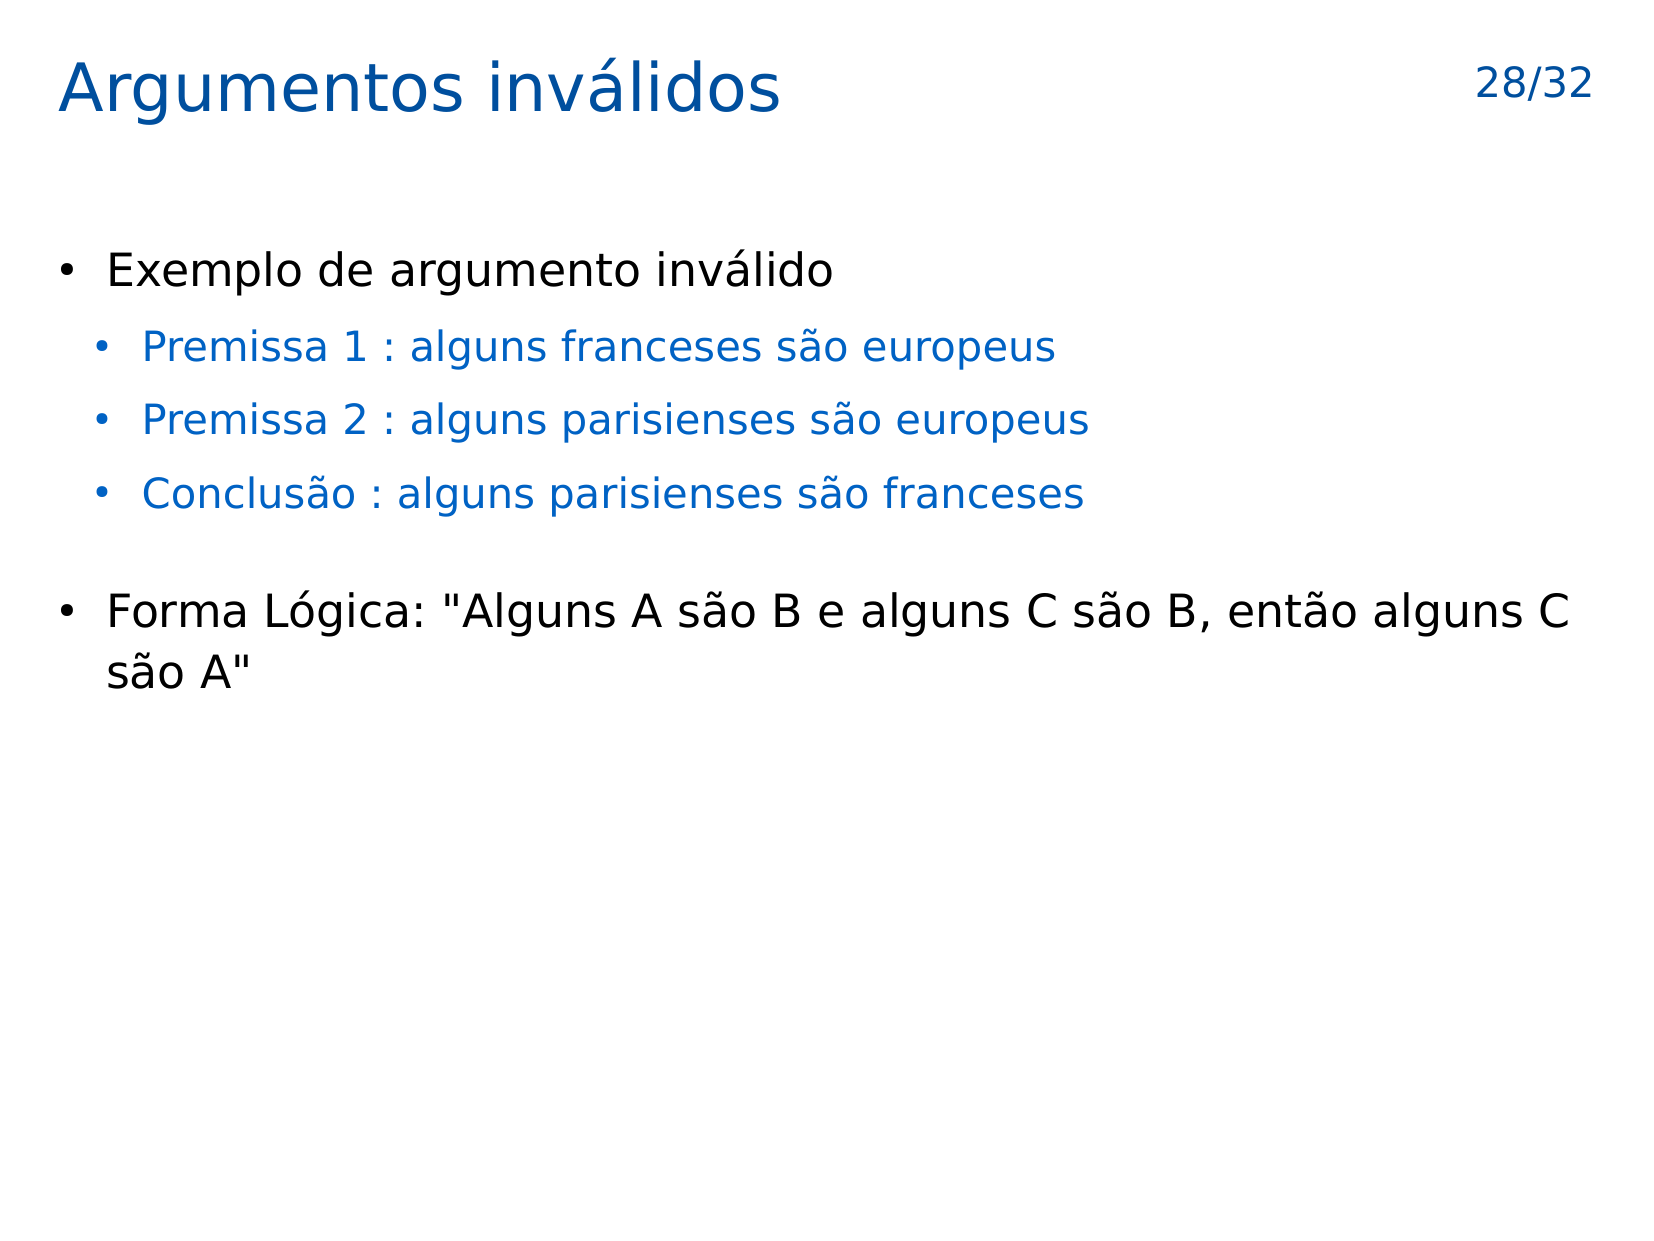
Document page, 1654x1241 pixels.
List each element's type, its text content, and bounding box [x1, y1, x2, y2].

title Argumentos inválidos [59, 29, 1625, 148]
list Exemplo de argumento inválido Premissa 1 : alguns franceses são europeus Premissa 2 : alguns parisienses são europeus Conclusão : alguns parisienses são franceses Forma Lógica: "Alguns A são B e alguns C são B, então alguns C são A" [59, 236, 1595, 1211]
